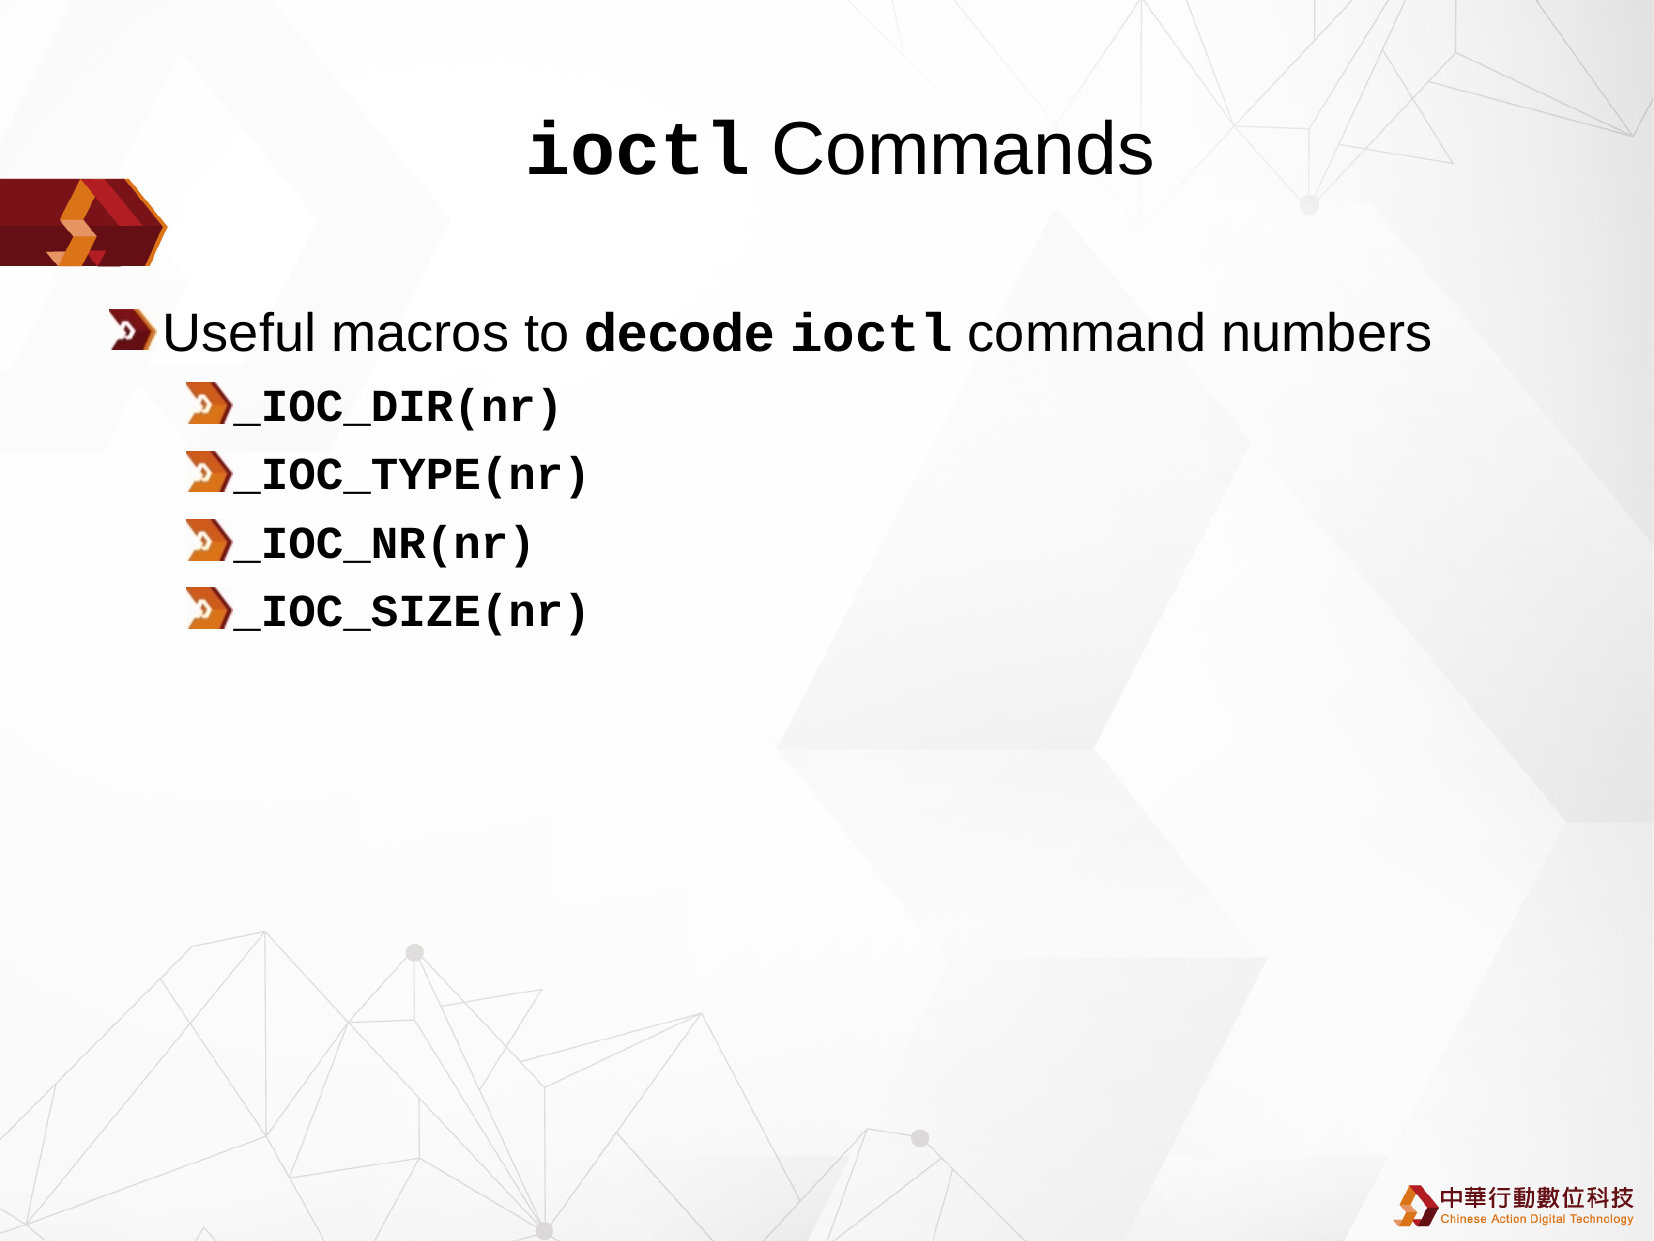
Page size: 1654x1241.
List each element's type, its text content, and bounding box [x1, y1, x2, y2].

picture [0, 0, 1654, 1241]
title ioctl Commands [82, 91, 1571, 298]
list Useful macros to decode ioctl command numbers _IOC_DIR(nr) _IOC_TYPE(nr) _IOC_NR(nr) _IOC_SIZE(nr) [76, 289, 1565, 1109]
